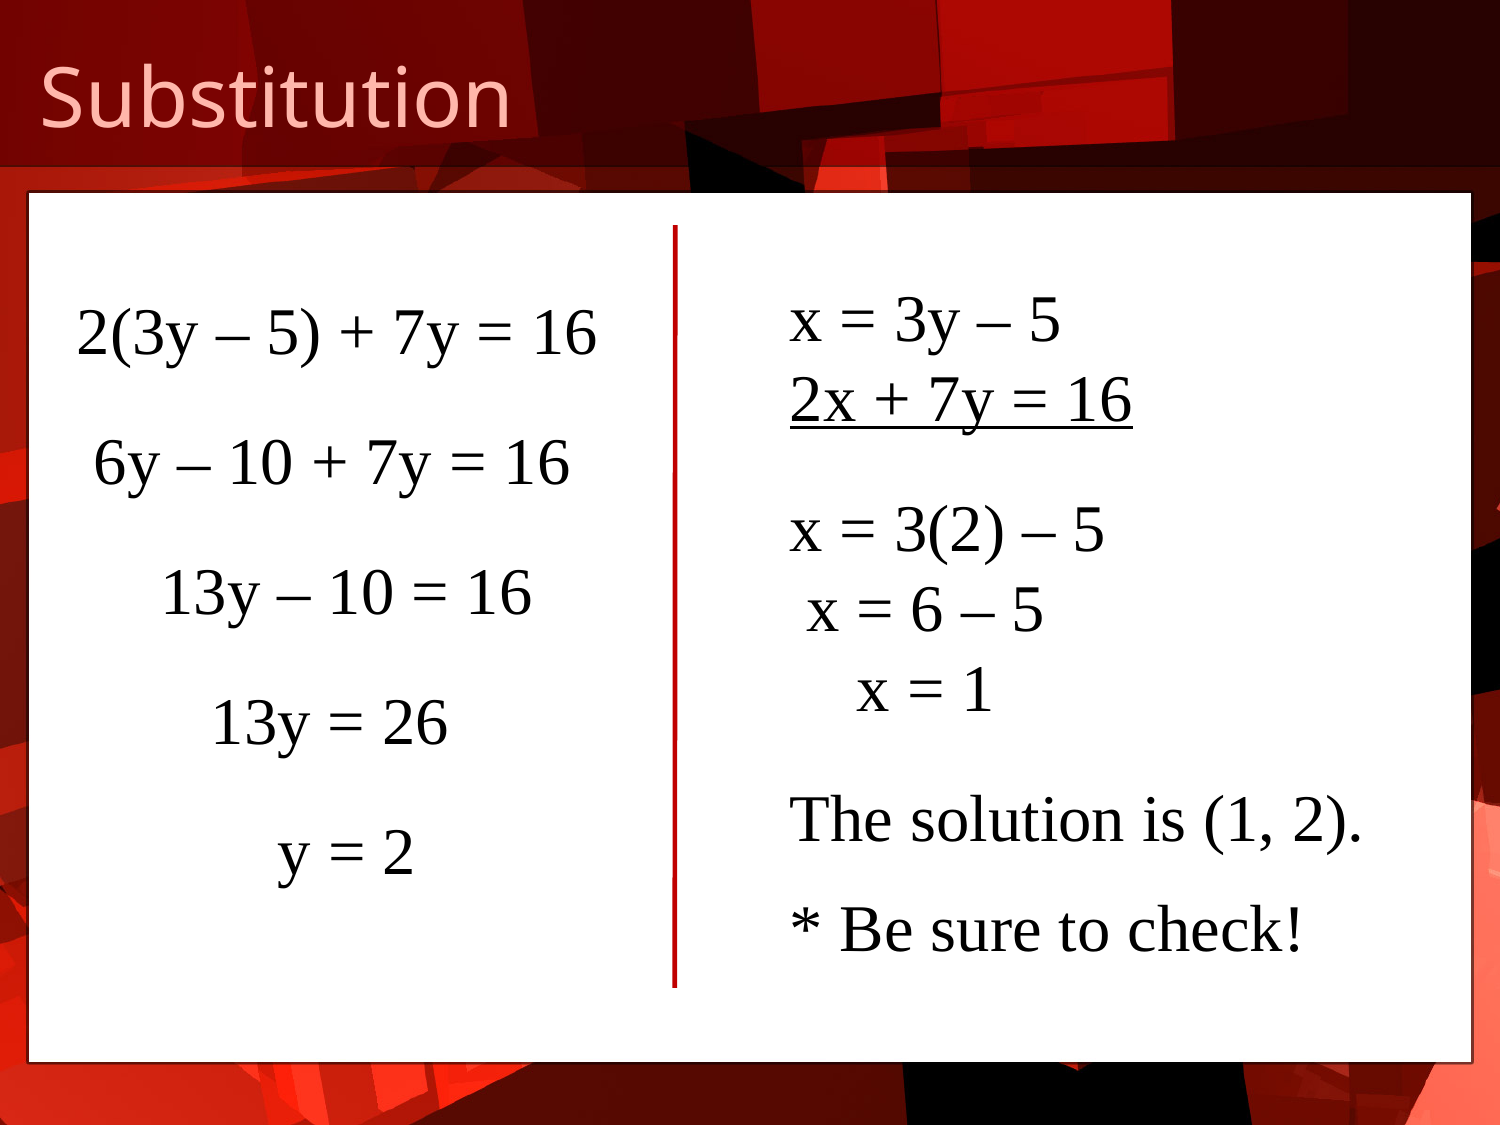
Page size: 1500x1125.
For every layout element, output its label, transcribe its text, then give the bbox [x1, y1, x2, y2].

text_box 2(3y – 5) + 7y = 16 6y – 10 + 7y = 16 13y – 10 = 16 13y = 26 y = 2 [62, 199, 614, 1016]
title Substitution [24, 36, 1326, 152]
picture [0, 0, 1500, 1125]
text_box x = 3y – 5 2x + 7y = 16 x = 3(2) – 5 x = 6 – 5 x = 1 The solution is (1, 2). * Be sure to check! [774, 187, 1385, 973]
